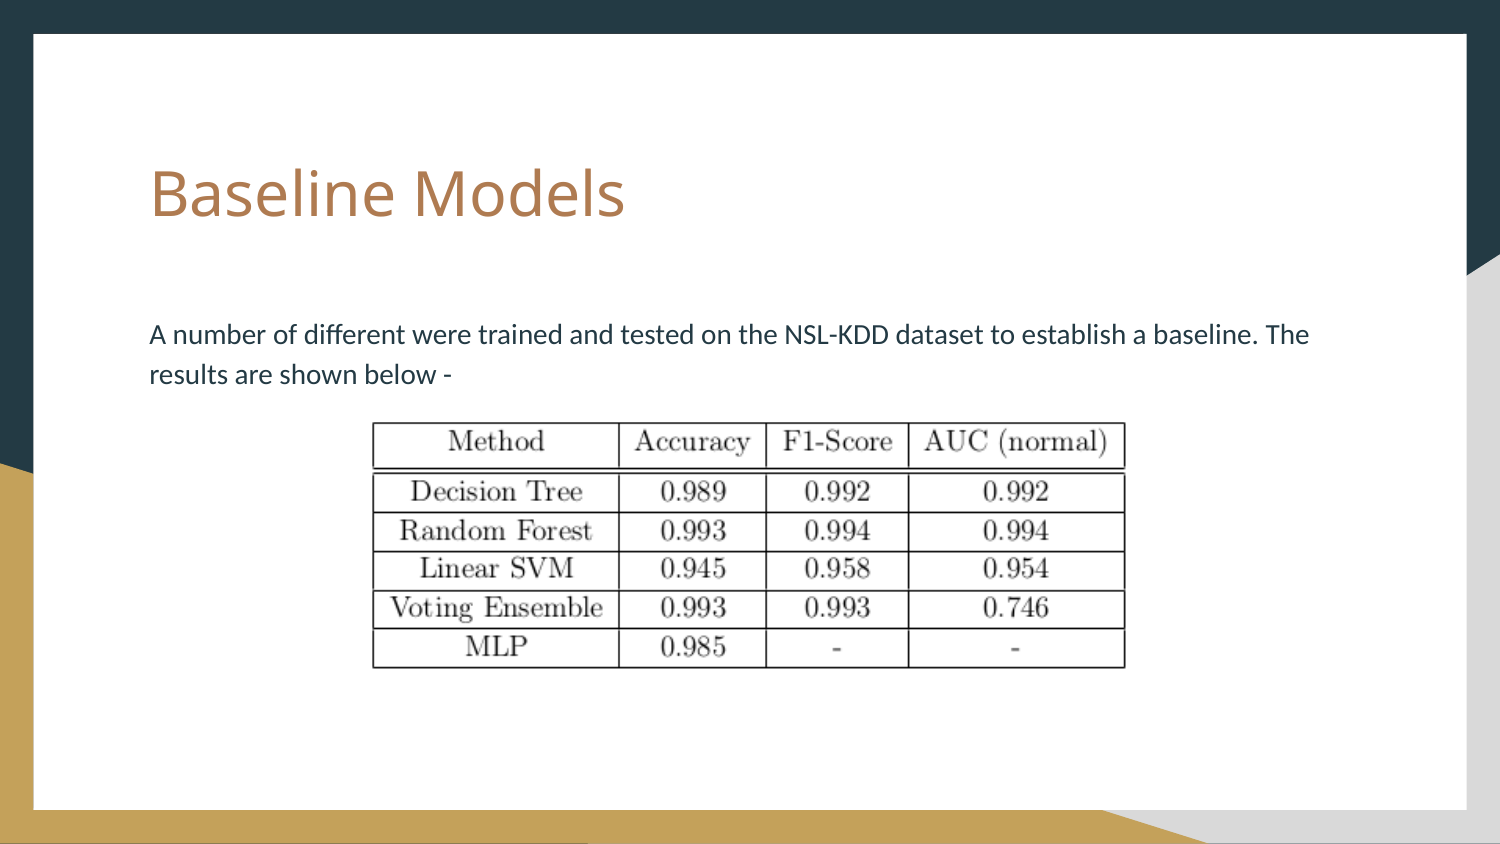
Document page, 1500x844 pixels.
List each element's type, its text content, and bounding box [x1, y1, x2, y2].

title Baseline Models [134, 138, 1366, 295]
picture [368, 421, 1132, 675]
list A number of different were trained and tested on the NSL-KDD dataset to establish a baseline. The results are shown below - [134, 295, 1366, 697]
